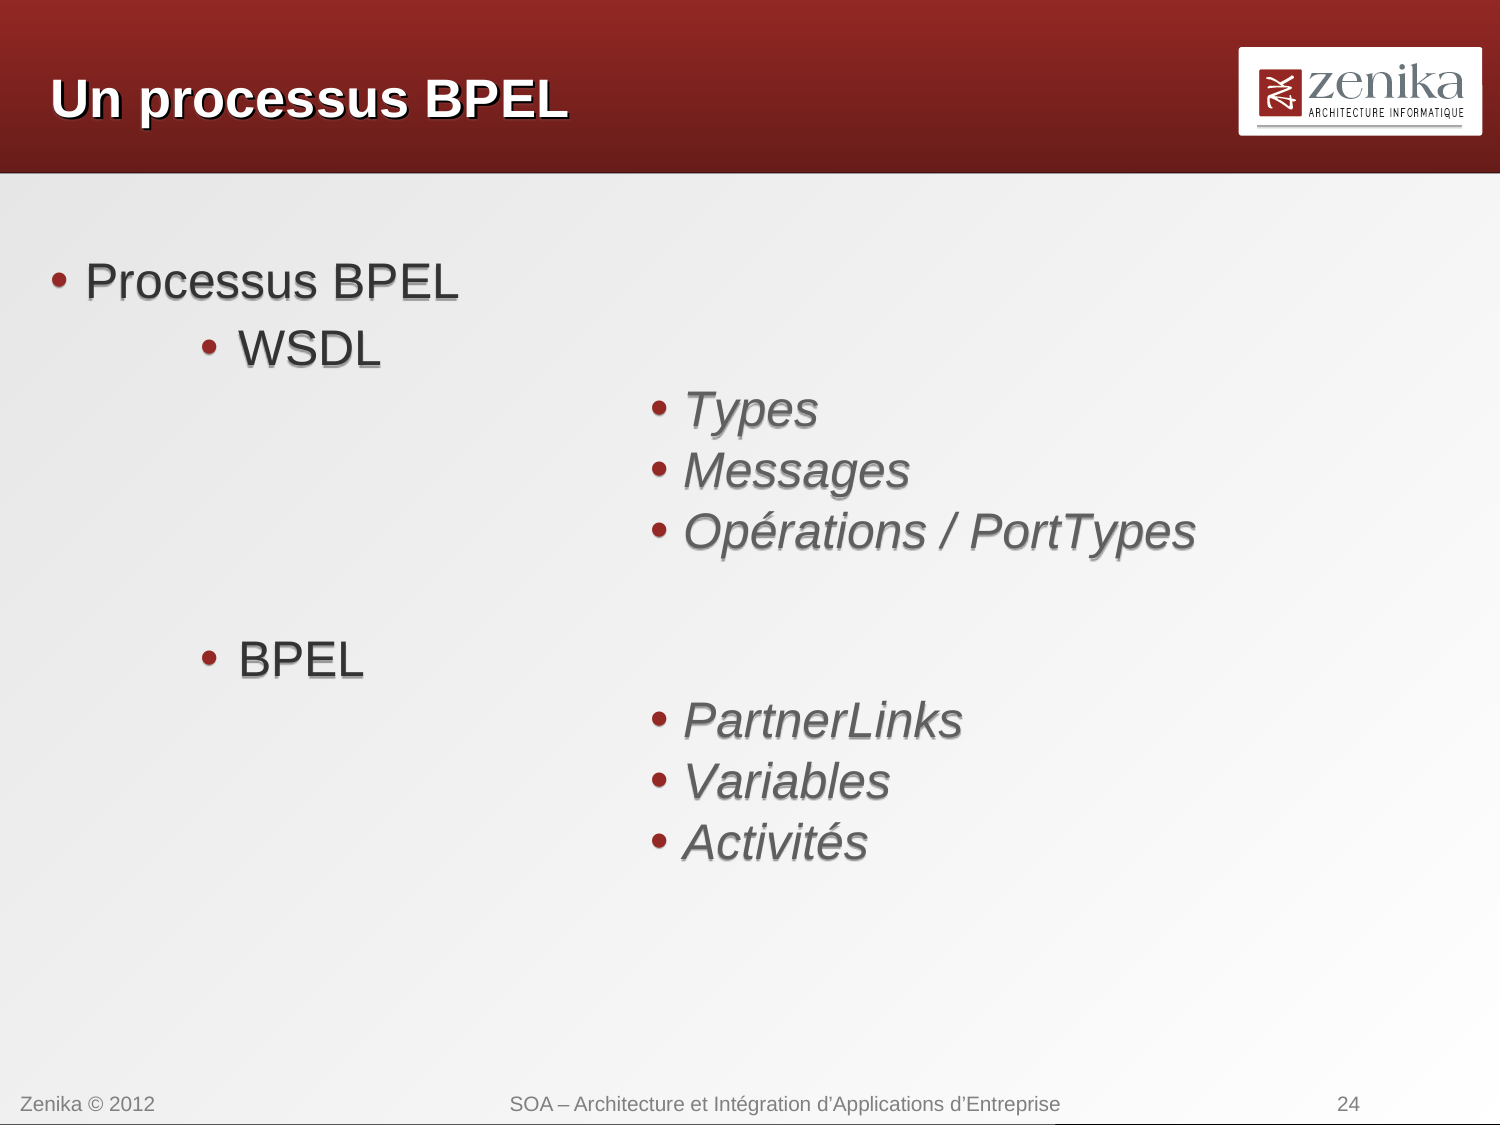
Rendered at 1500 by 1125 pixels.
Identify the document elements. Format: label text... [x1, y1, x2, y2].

subtitle Processus BPEL WSDL Types Messages Opérations / PortTypes BPEL PartnerLinks Variables Activités [50, 249, 1435, 1064]
title Un processus BPEL [50, 22, 1206, 172]
